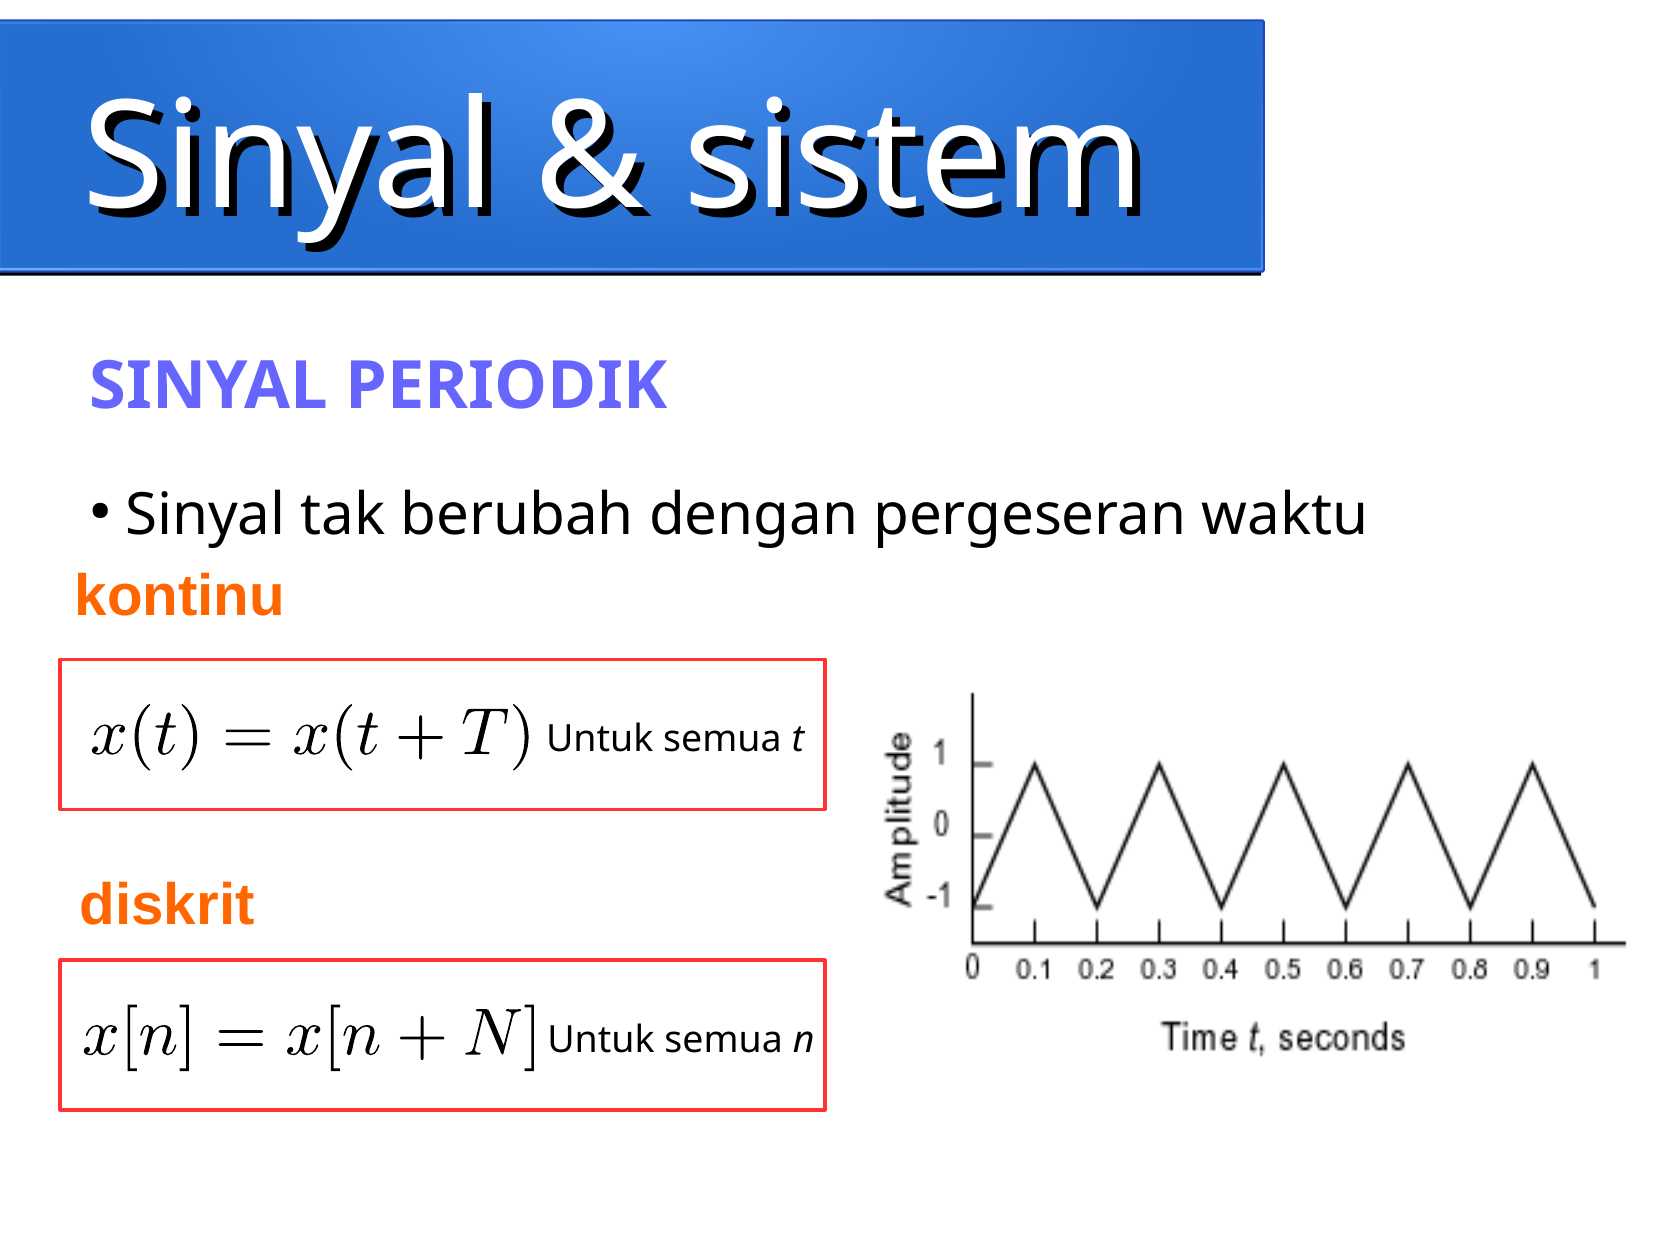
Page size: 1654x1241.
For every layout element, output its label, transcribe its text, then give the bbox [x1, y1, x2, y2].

text_box Untuk semua t [536, 704, 813, 762]
text_box diskrit [65, 864, 271, 946]
text_box [90, 704, 536, 771]
text_box SINYAL PERIODIK [75, 330, 692, 420]
text_box Sinyal tak berubah dengan pergeseran waktu [75, 465, 1355, 546]
title Sinyal & sistem [82, 47, 1235, 252]
text_box kontinu [60, 555, 301, 636]
text_box Untuk semua n [542, 1004, 821, 1062]
picture [870, 674, 1654, 1074]
text_box [81, 1004, 542, 1072]
